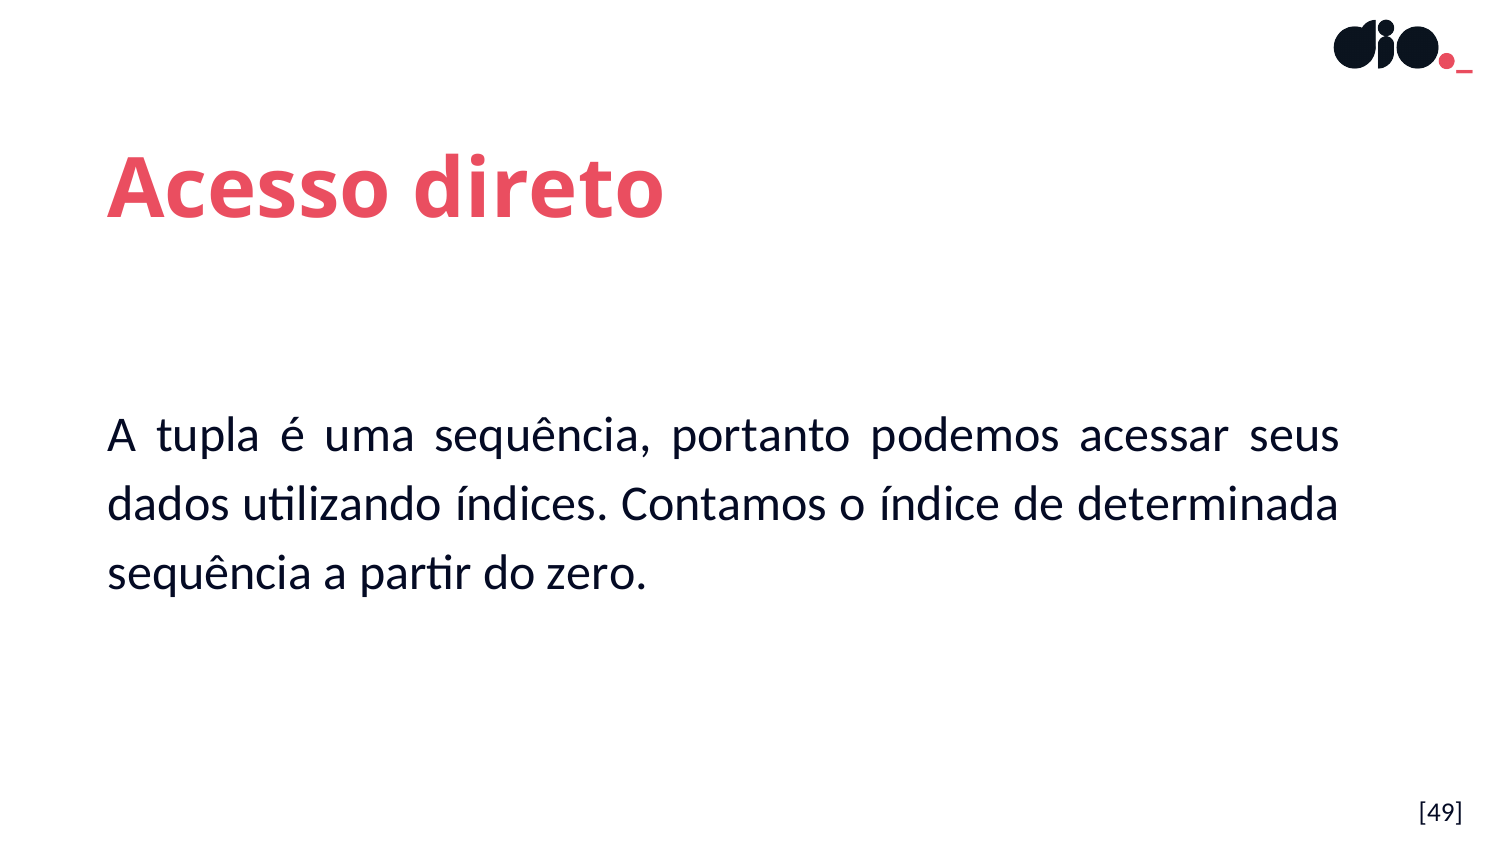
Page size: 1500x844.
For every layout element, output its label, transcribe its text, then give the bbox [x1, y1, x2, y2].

text_box A tupla é uma sequência, portanto podemos acessar seus dados utilizando índices. Contamos o índice de determinada sequência a partir do zero. [92, 243, 1408, 749]
text_box Acesso direto [92, 104, 1408, 243]
text_box [] [1403, 779, 1494, 844]
